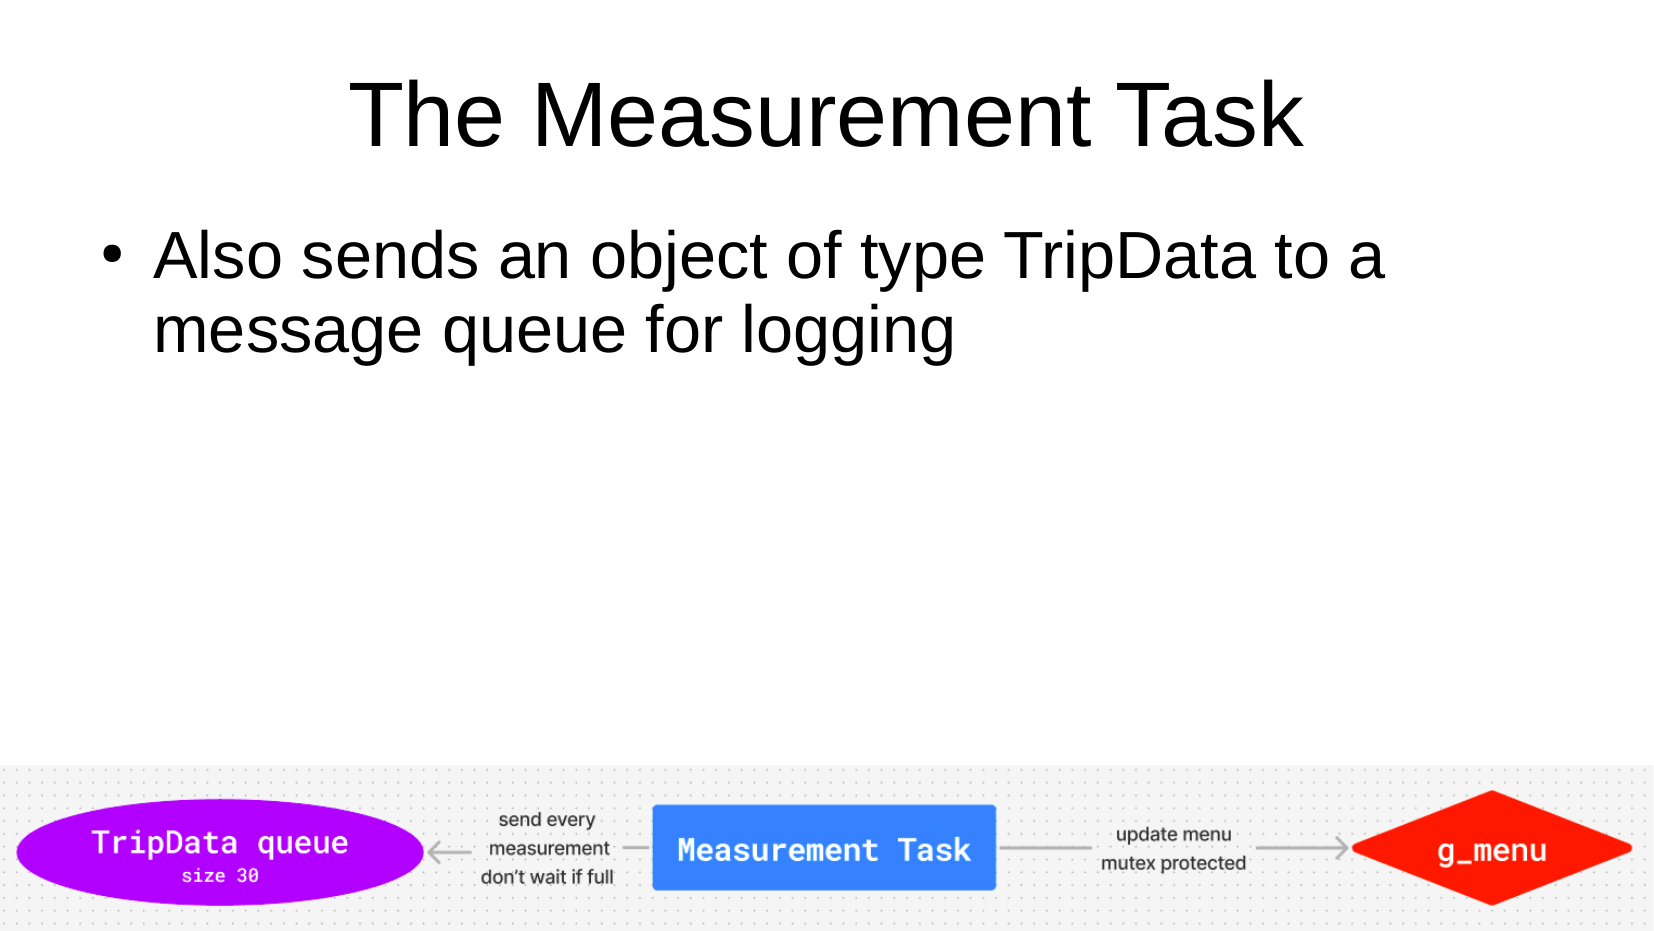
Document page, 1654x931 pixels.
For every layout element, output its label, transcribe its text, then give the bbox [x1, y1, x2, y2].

title The Measurement Task [82, 37, 1571, 193]
picture [0, 765, 1654, 931]
list Also sends an object of type TripData to a message queue for logging [82, 217, 1571, 758]
